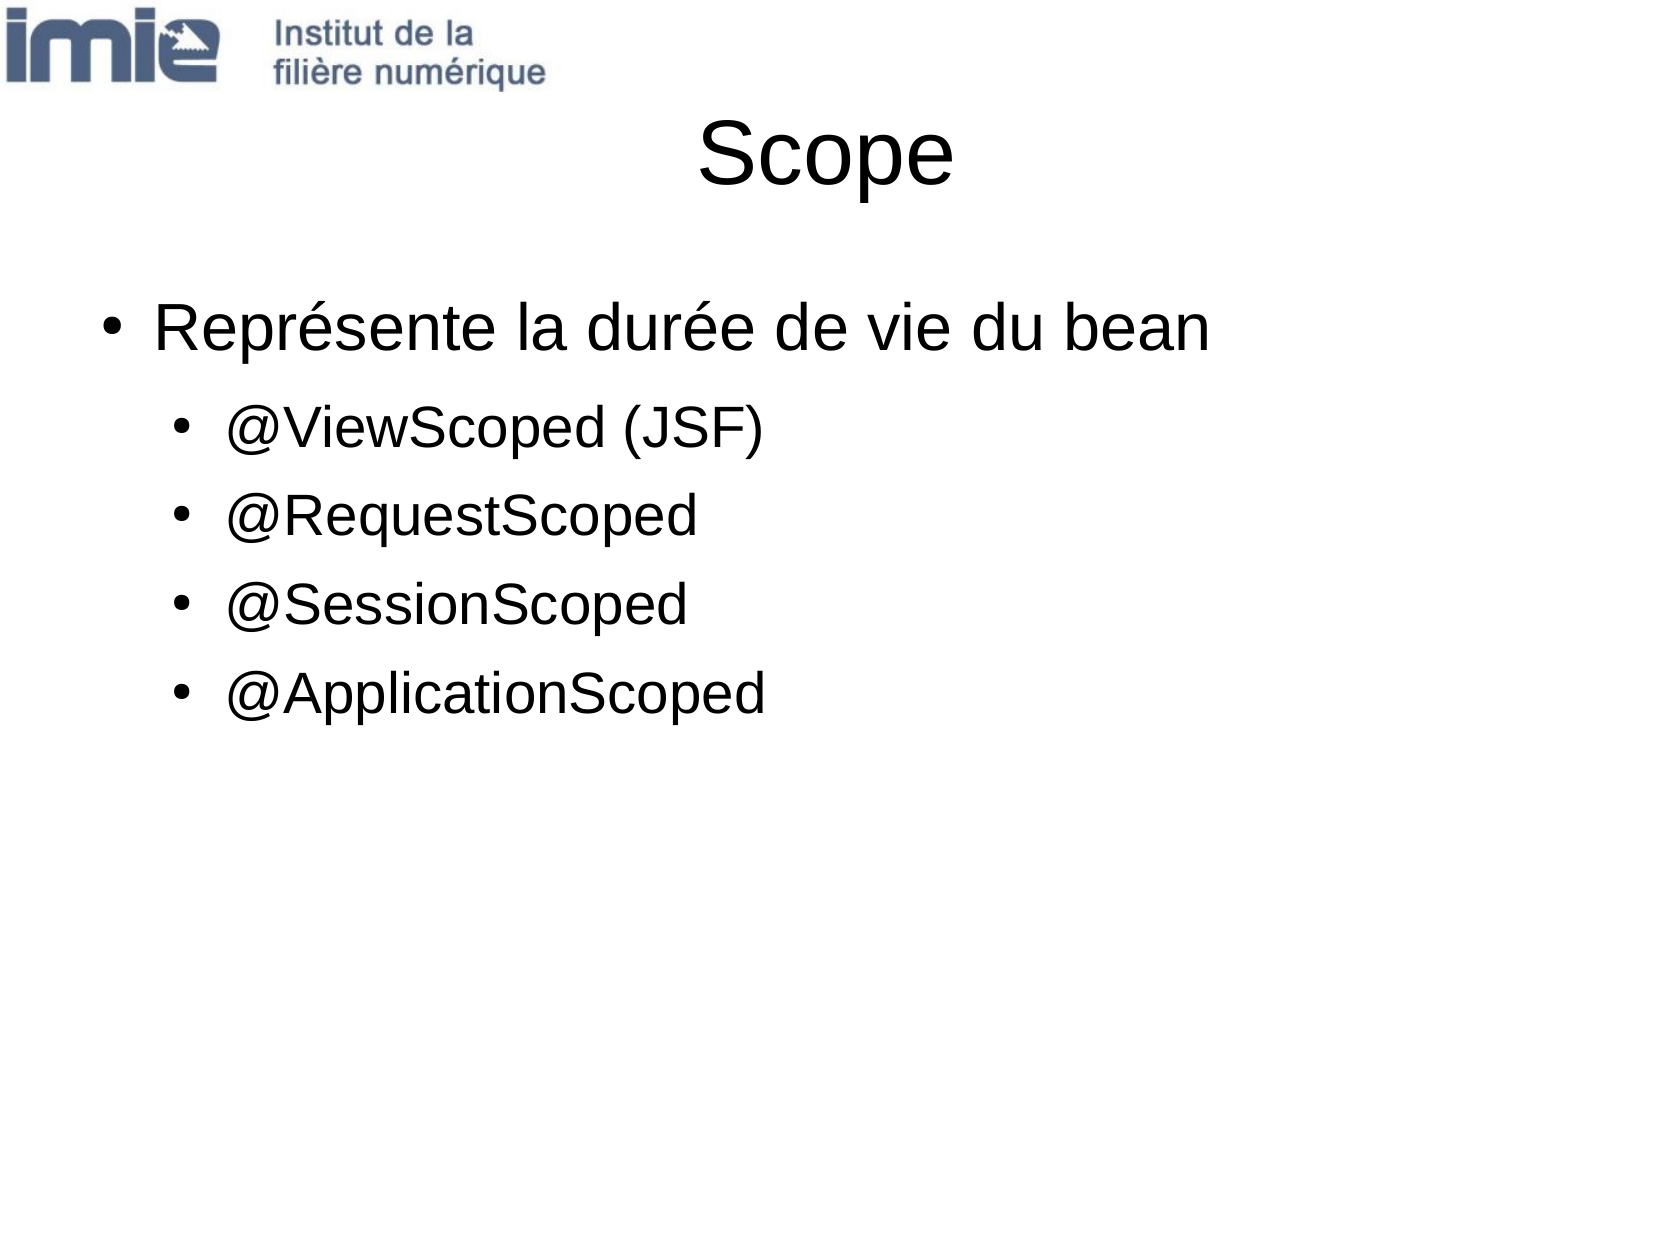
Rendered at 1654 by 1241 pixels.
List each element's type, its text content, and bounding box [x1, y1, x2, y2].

list Représente la durée de vie du bean @ViewScoped (JSF) @RequestScoped @SessionScoped @ApplicationScoped [82, 290, 1571, 1010]
picture [1, 0, 562, 92]
title Scope [82, 49, 1571, 257]
